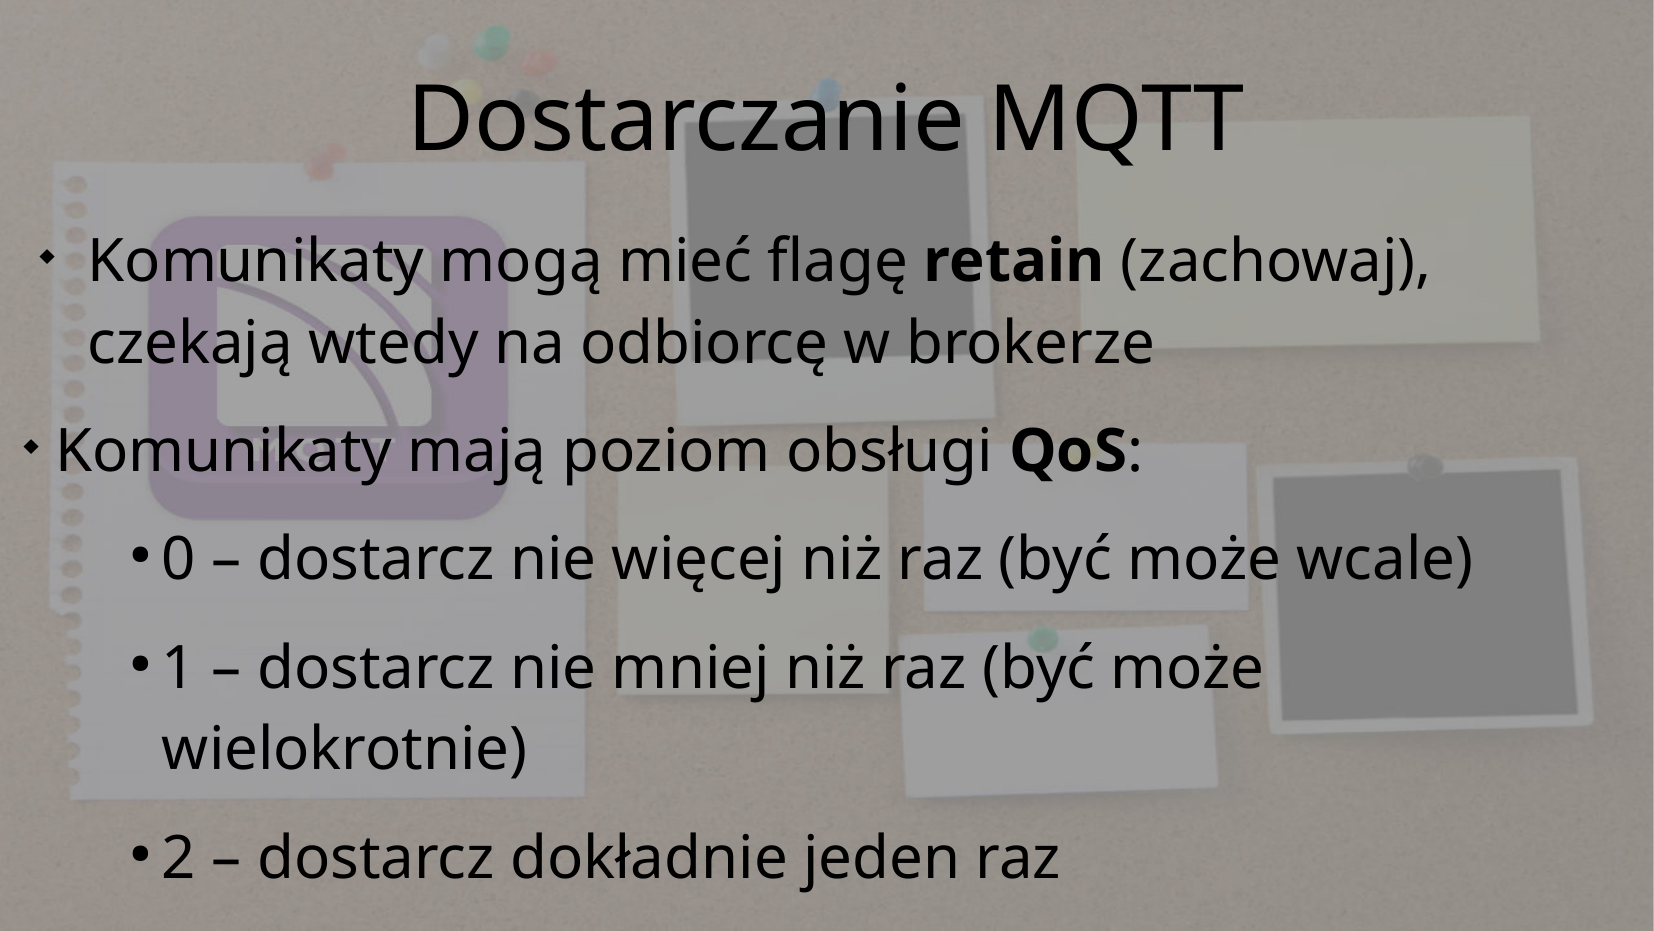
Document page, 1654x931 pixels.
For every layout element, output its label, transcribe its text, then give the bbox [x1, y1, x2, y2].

title Dostarczanie MQTT [82, 37, 1571, 193]
list Komunikaty mogą mieć flagę retain (zachowaj), czekają wtedy na odbiorcę w brokerze Komunikaty mają poziom obsługi QoS: 0 – dostarcz nie więcej niż raz (być może wcale) 1 – dostarcz nie mniej niż raz (być może wielokrotnie) 2 – dostarcz dokładnie jeden raz [23, 217, 1630, 910]
picture [0, 0, 1654, 931]
